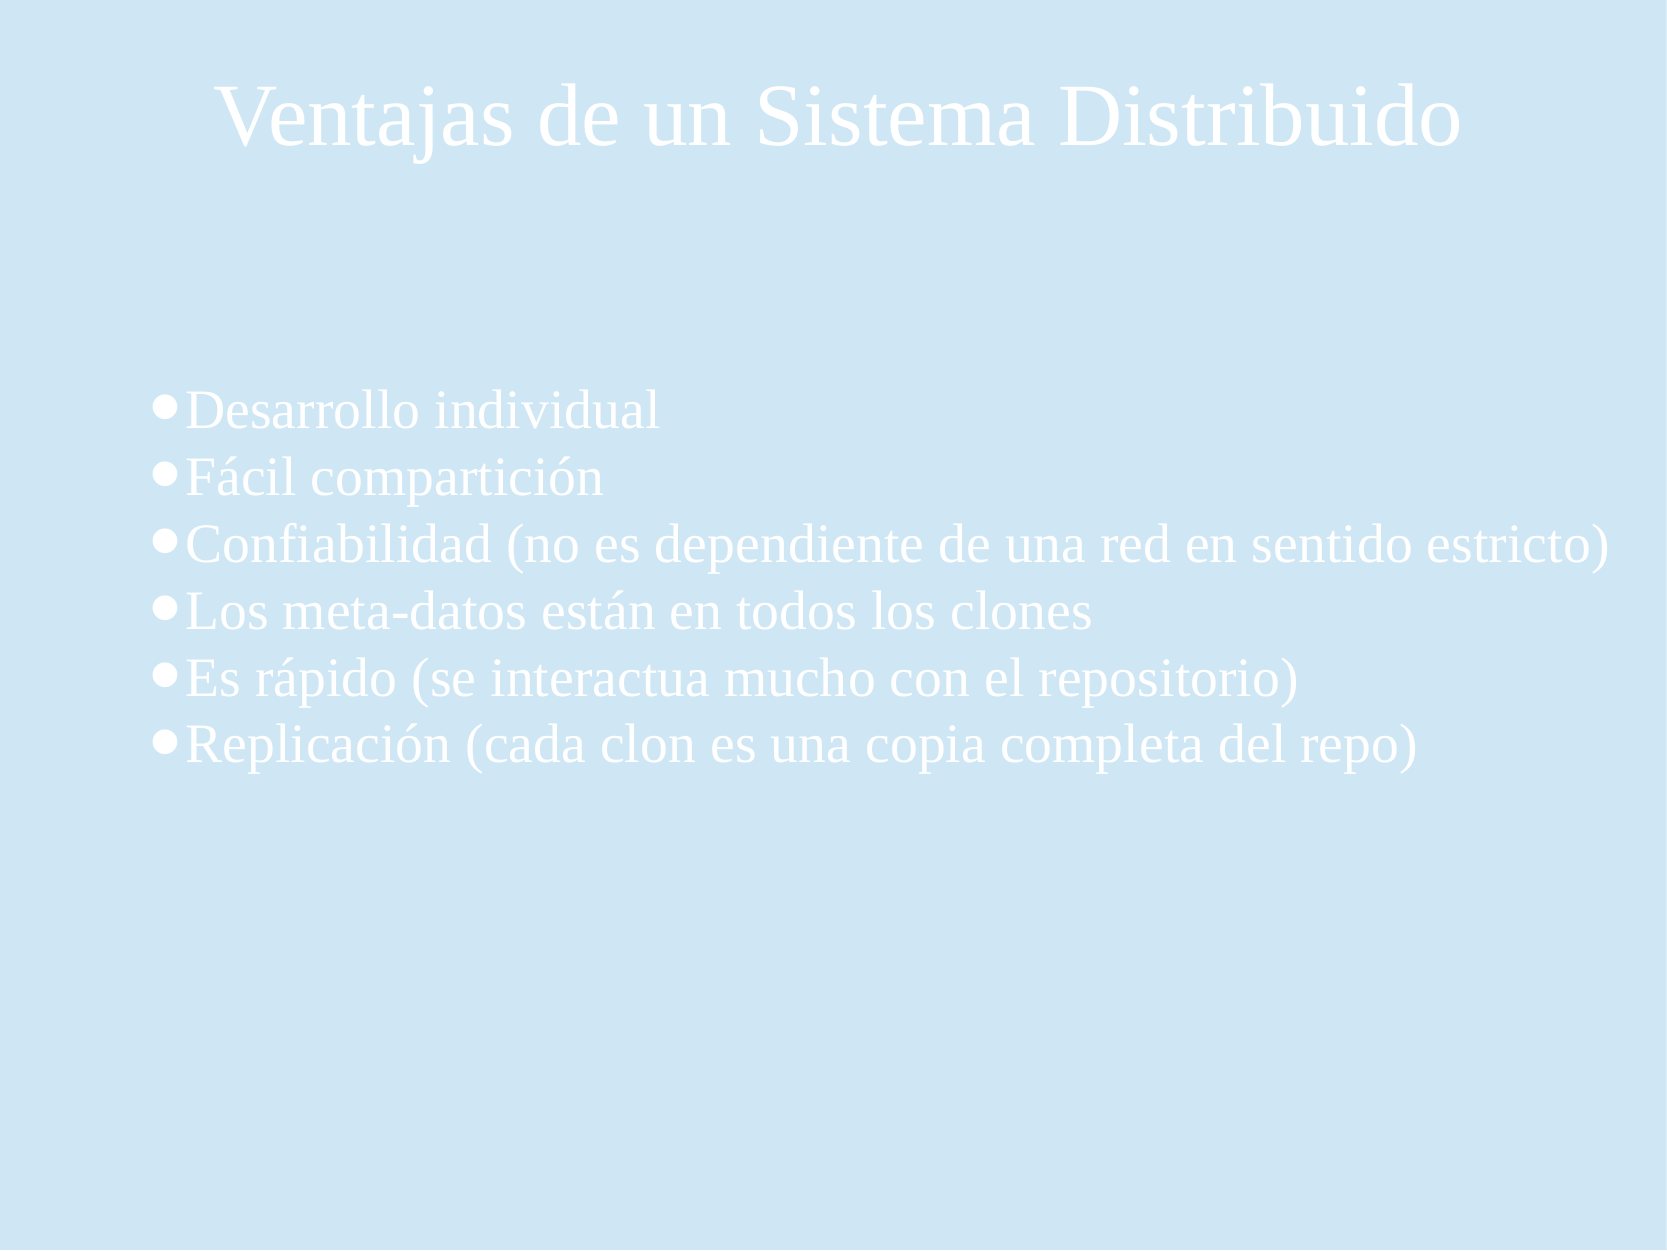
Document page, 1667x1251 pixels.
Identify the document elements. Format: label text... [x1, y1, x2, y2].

list Desarrollo individual Fácil compartición Confiabilidad (no es dependiente de una red en sentido estricto) Los meta-datos están en todos los clones Es rápido (se interactua mucho con el repositorio) Replicación (cada clon es una copia completa del repo) [116, 366, 1626, 848]
title Ventajas de un Sistema Distribuido [50, 50, 1630, 213]
